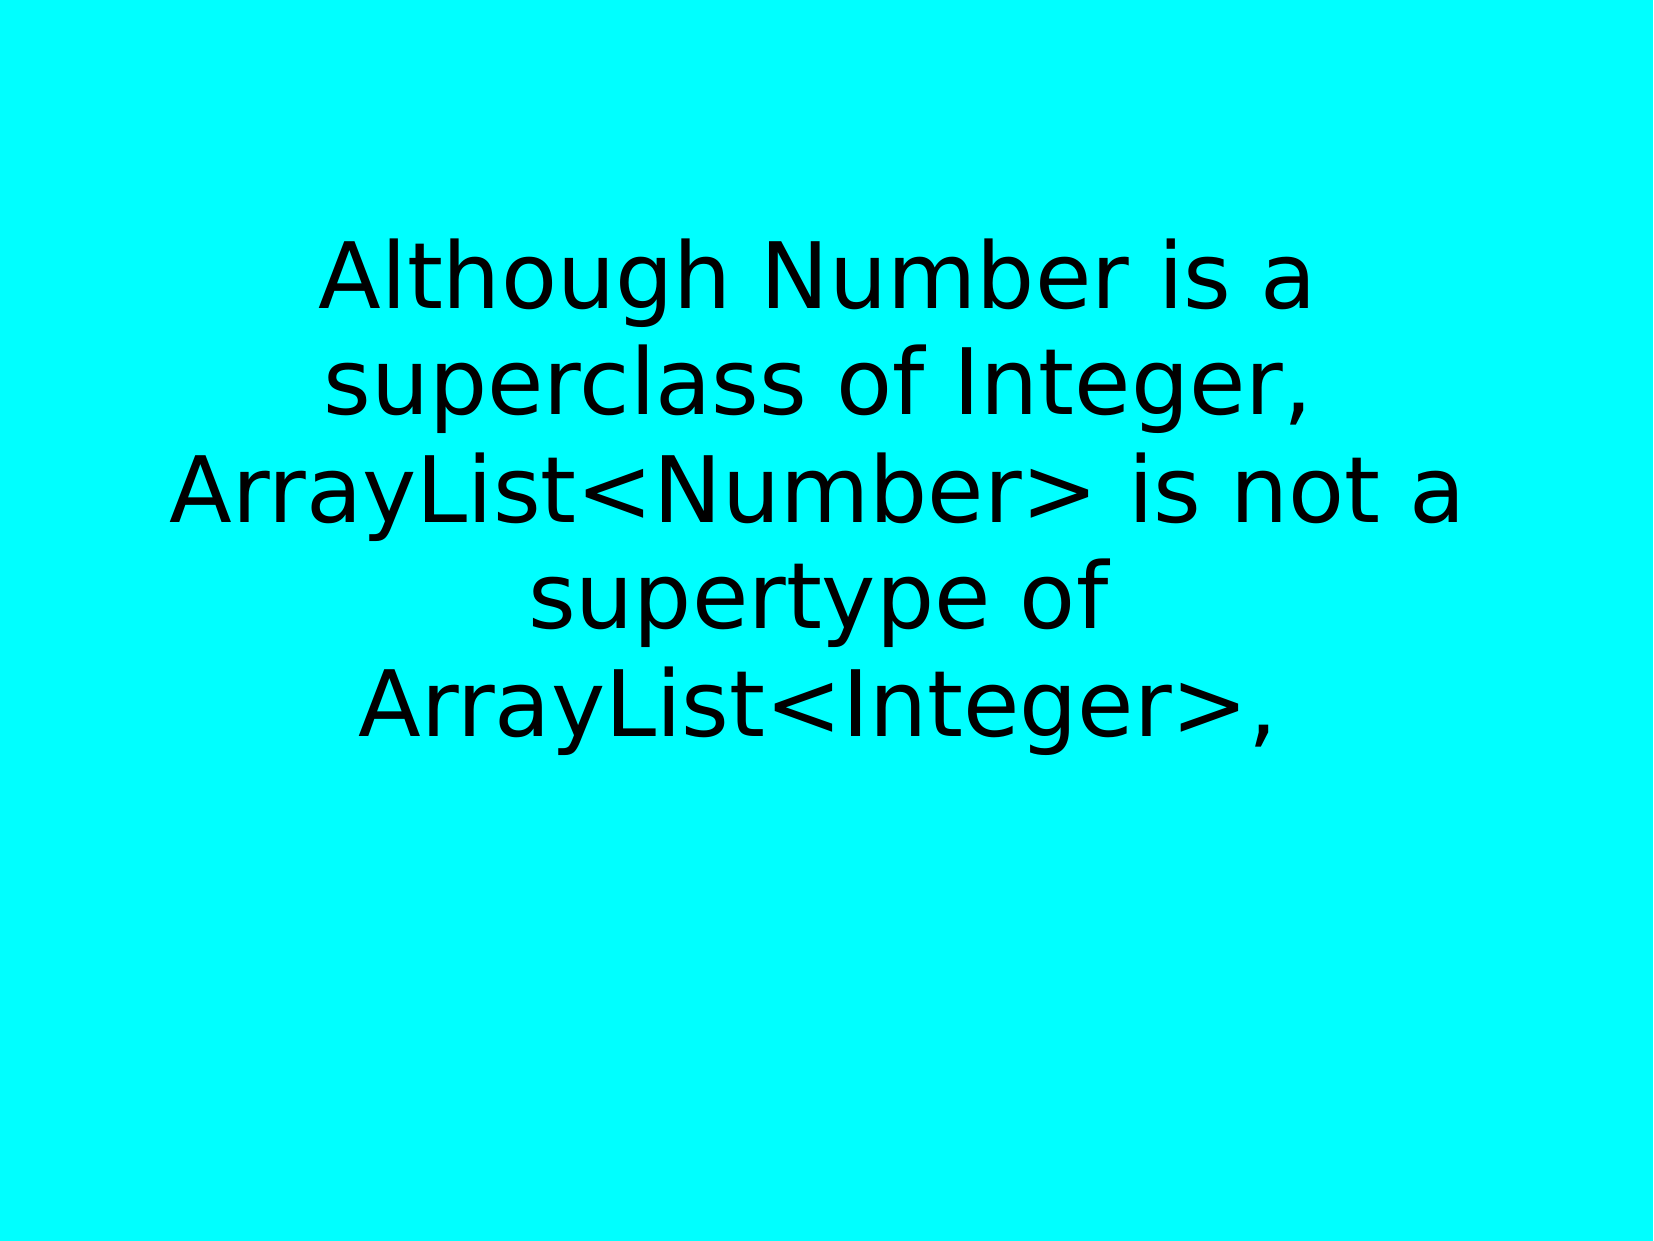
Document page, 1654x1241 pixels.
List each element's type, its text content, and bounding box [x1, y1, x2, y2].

title Although Number is a superclass of Integer, ArrayList<Number> is not a supertype of ArrayList<Integer>, [75, 75, 1563, 1013]
